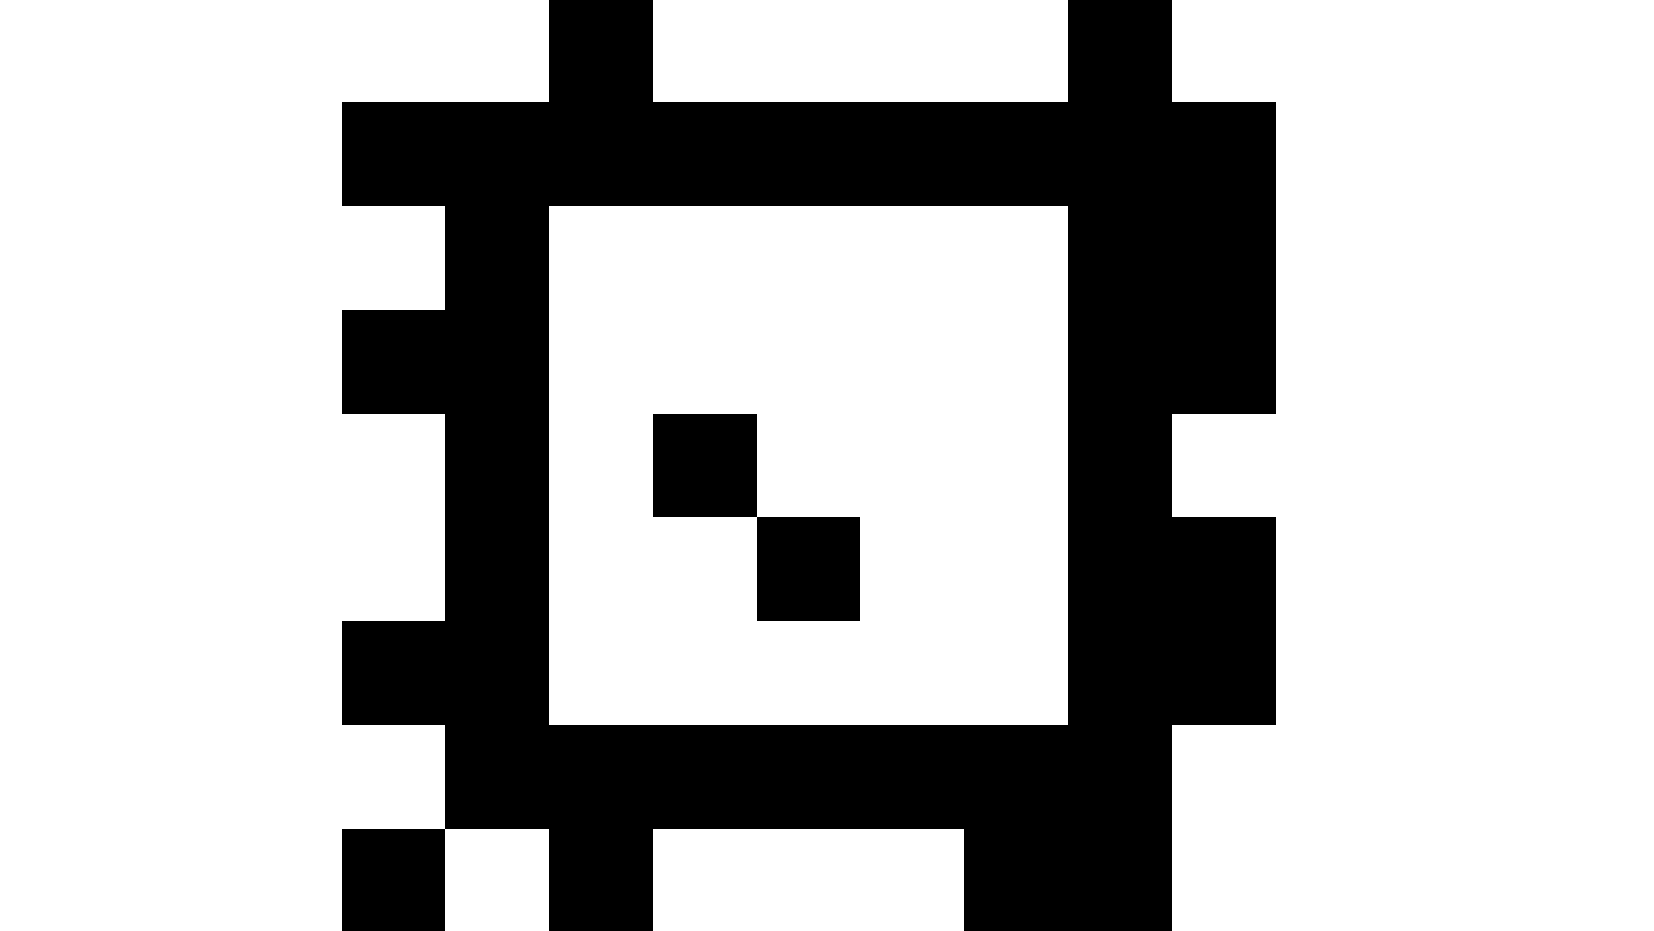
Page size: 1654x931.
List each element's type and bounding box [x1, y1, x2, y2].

picture [342, 0, 1276, 931]
